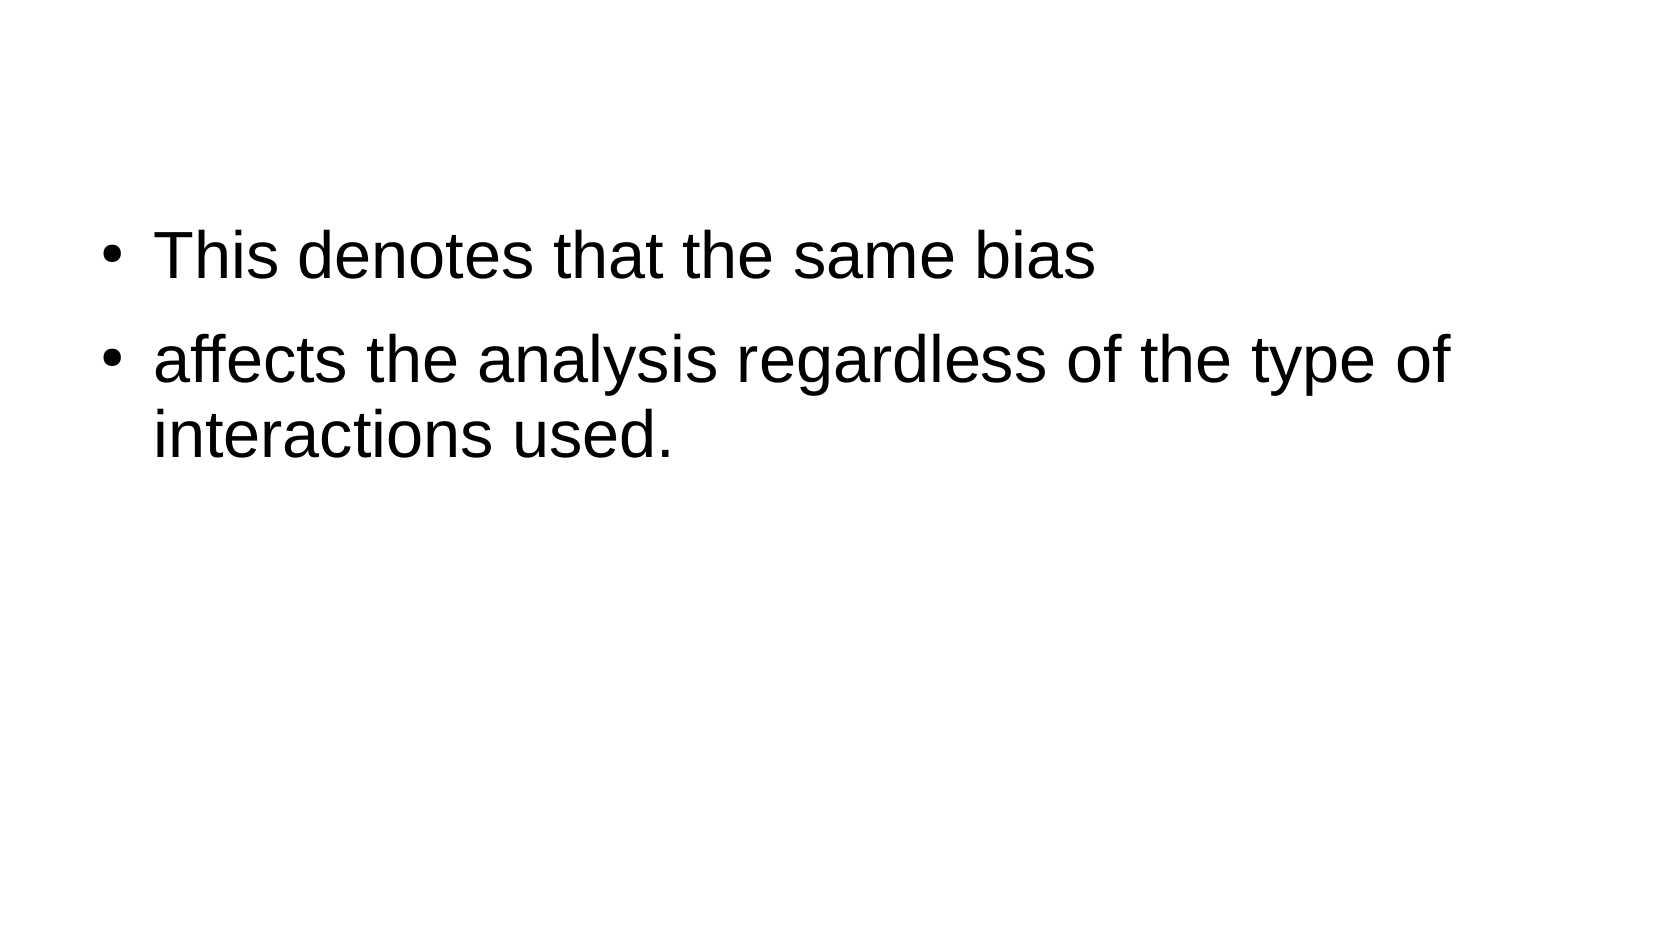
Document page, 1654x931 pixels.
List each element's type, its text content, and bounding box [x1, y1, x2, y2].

list This denotes that the same bias affects the analysis regardless of the type of interactions used. [82, 217, 1571, 758]
